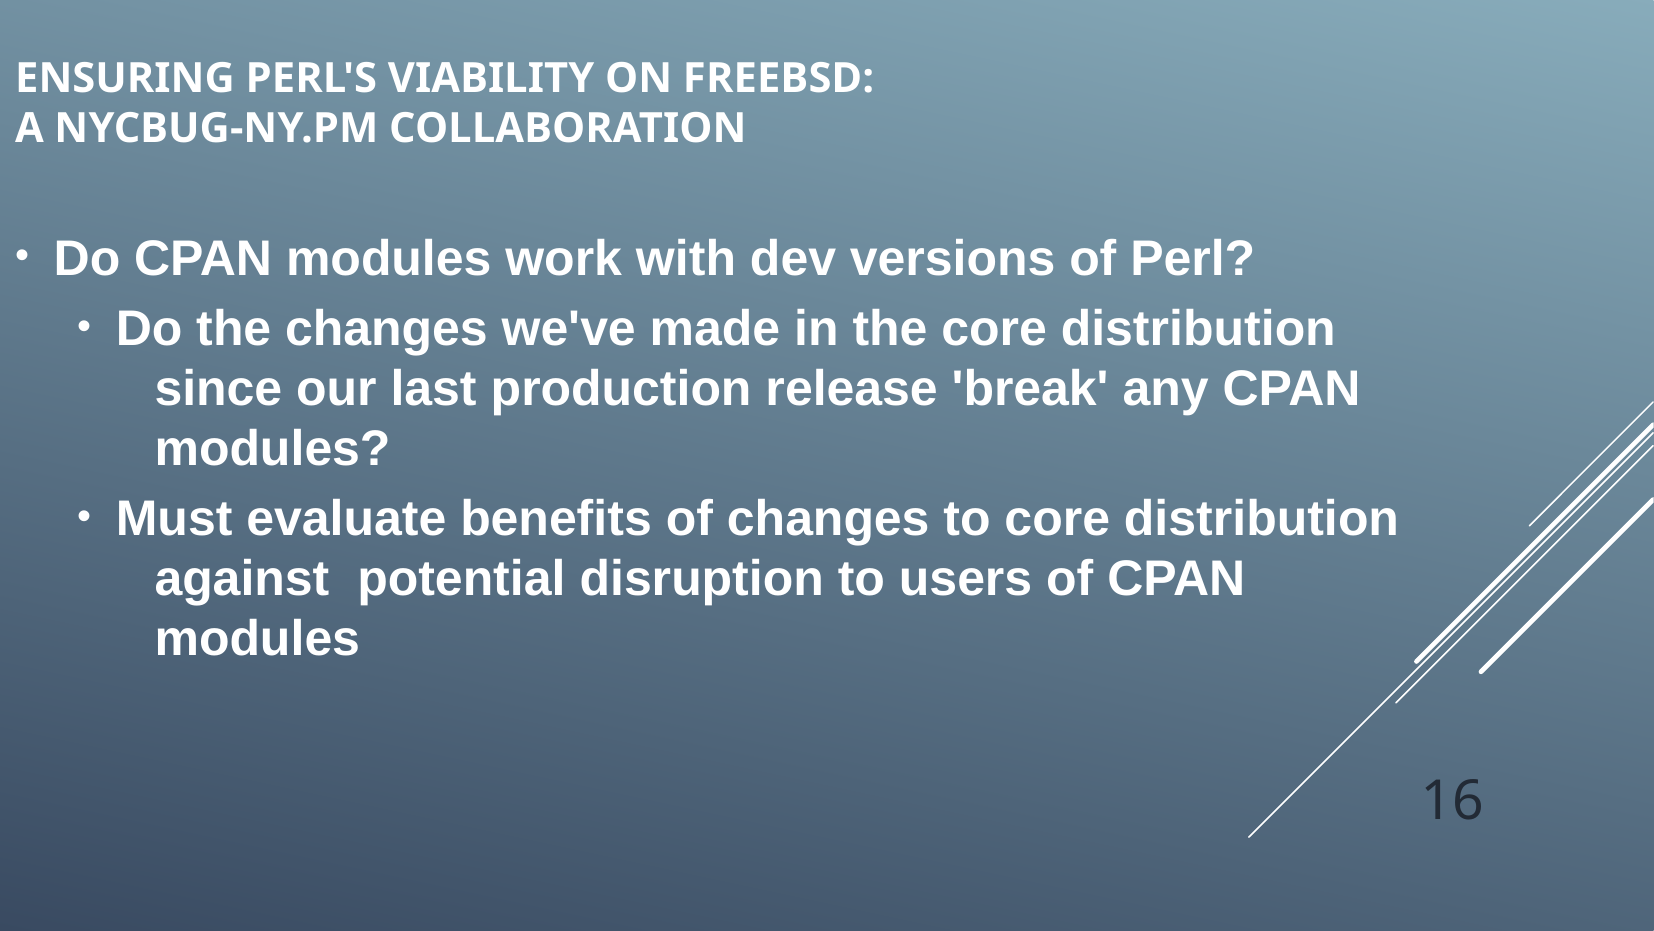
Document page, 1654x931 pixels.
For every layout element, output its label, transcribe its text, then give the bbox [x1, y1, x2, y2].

title Ensuring Perl's Viability on FreeBSD: A NYCBUG-NY.PM Collaboration [0, 36, 1133, 166]
subtitle Do CPAN modules work with dev versions of Perl? Do the changes we've made in the core distribution since our last production release 'break' any CPAN modules? Must evaluate benefits of changes to core distribution against potential disruption to users of CPAN modules [0, 217, 1489, 871]
